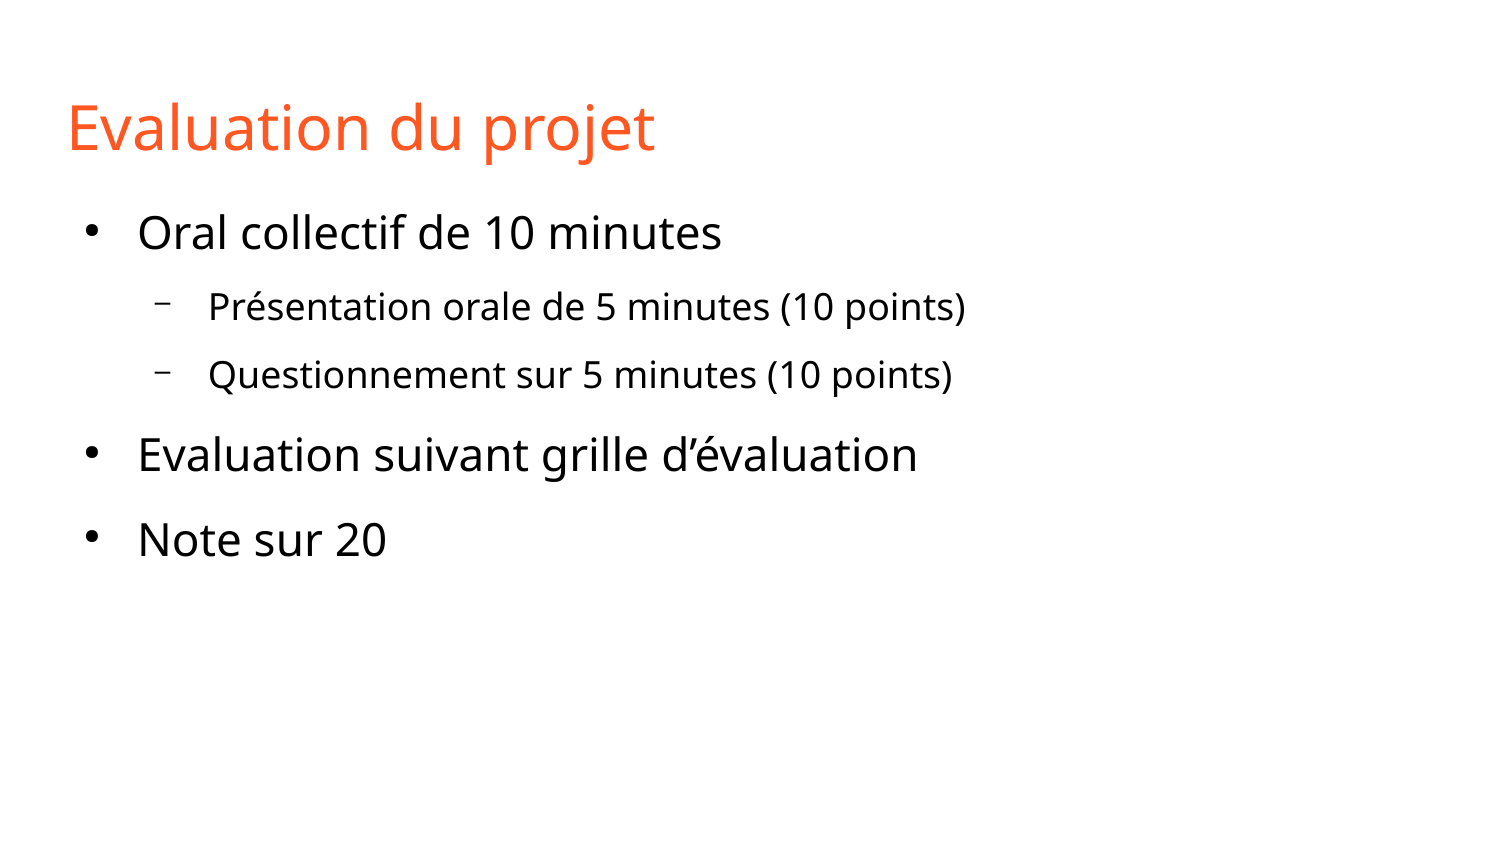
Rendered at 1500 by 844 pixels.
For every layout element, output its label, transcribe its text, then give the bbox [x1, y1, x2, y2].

list Oral collectif de 10 minutes Présentation orale de 5 minutes (10 points) Questionnement sur 5 minutes (10 points) Evaluation suivant grille d’évaluation Note sur 20 [51, 189, 1449, 750]
title Evaluation du projet [51, 72, 1449, 167]
